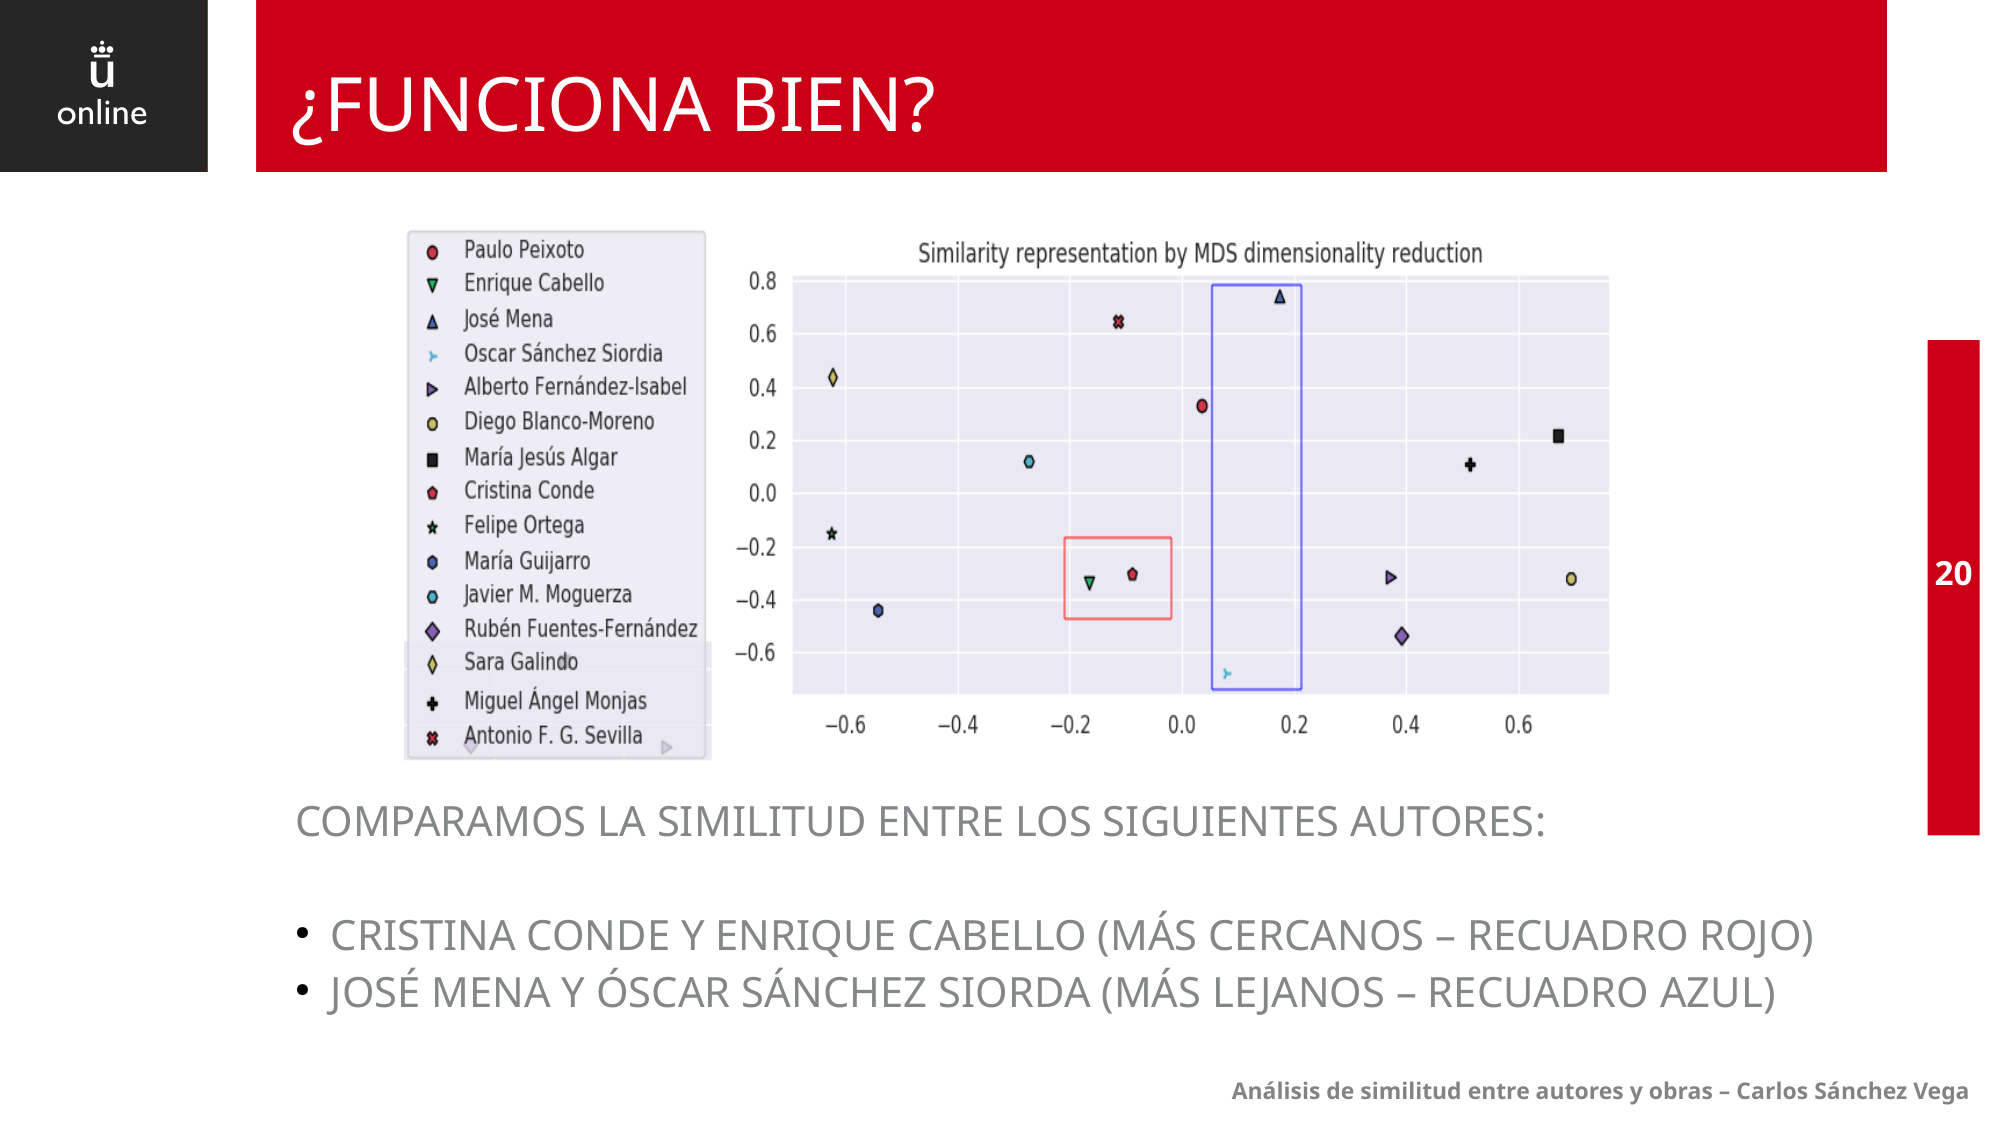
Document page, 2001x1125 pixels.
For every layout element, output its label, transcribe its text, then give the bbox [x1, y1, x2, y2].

picture [389, 201, 1666, 780]
slide_number <número> [1898, 544, 2000, 605]
footer Análisis de similitud entre autores y obras – Carlos Sánchez Vega [1947, 1060, 1986, 1121]
text_box COMPARAMOS LA SIMILITUD ENTRE LOS SIGUIENTES AUTORES: Cristina Conde y Enrique Cabello (más cercanos – recuadro rojo) José Mena y Óscar Sánchez Siorda (más lejanos – recuadro azul) [295, 791, 1947, 1125]
title ¿FUNCIONA BIEN? [276, 20, 1831, 154]
picture [40, 26, 164, 150]
